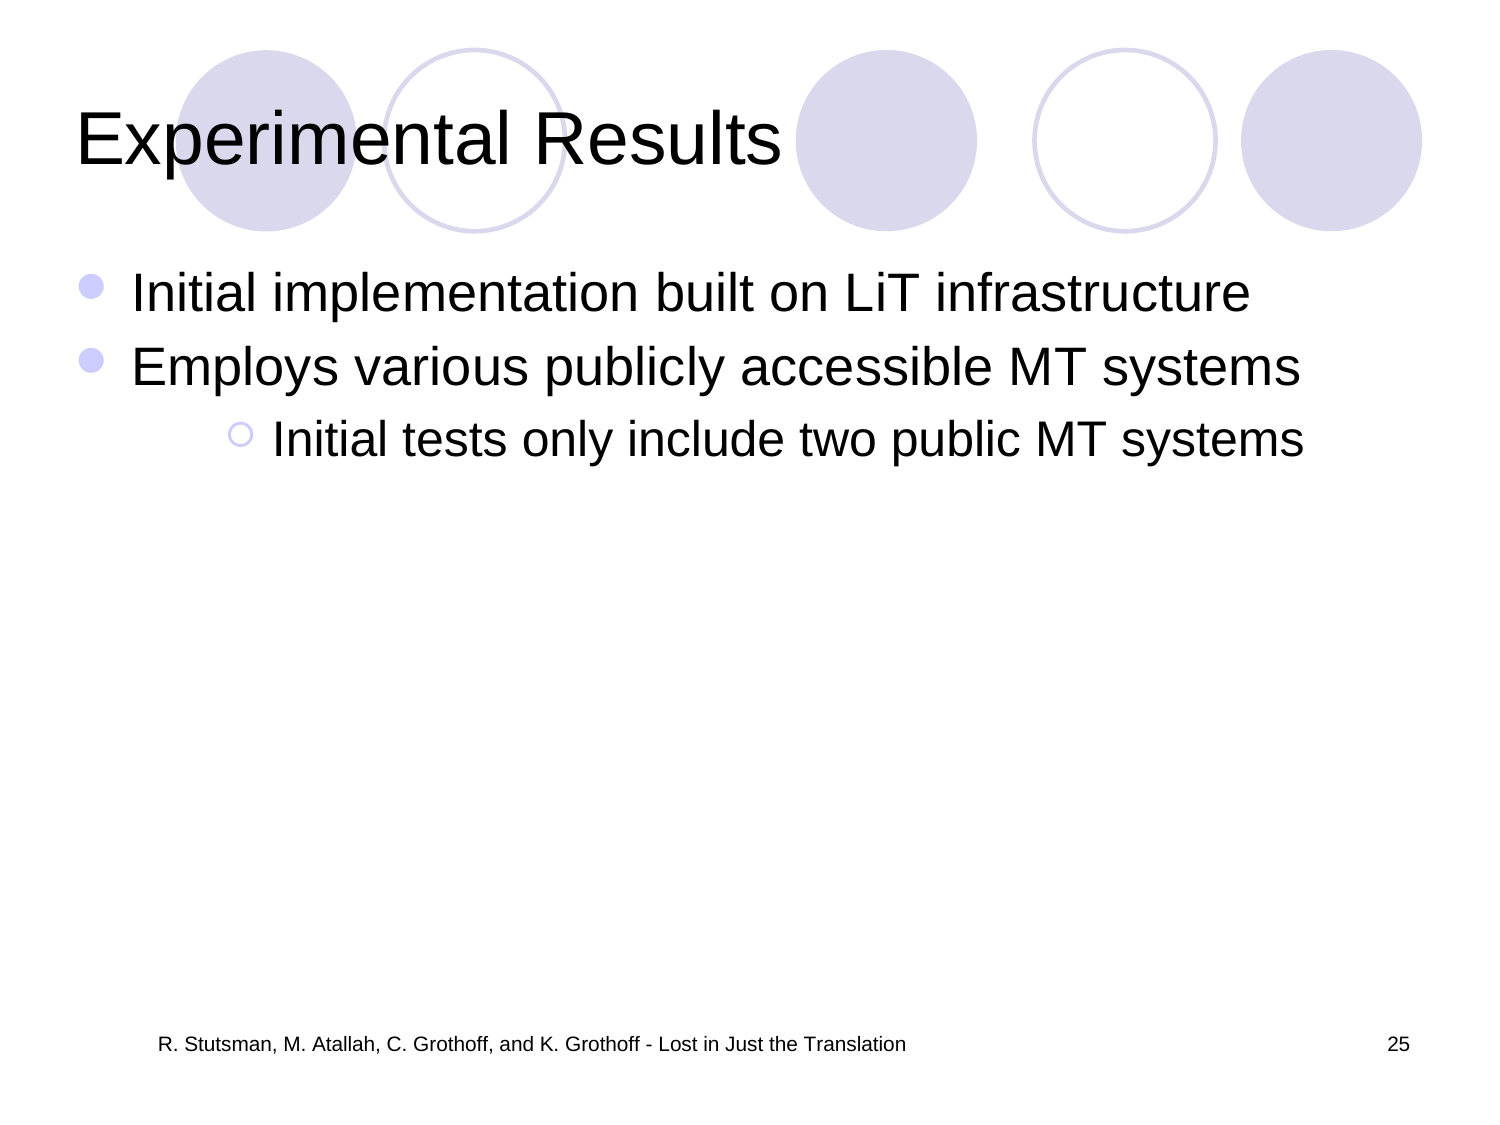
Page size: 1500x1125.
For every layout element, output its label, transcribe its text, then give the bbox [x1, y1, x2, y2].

title Experimental Results [75, 45, 1426, 233]
list Initial implementation built on LiT infrastructure Employs various publicly accessible MT systems Initial tests only include two public MT systems [75, 262, 1426, 1006]
